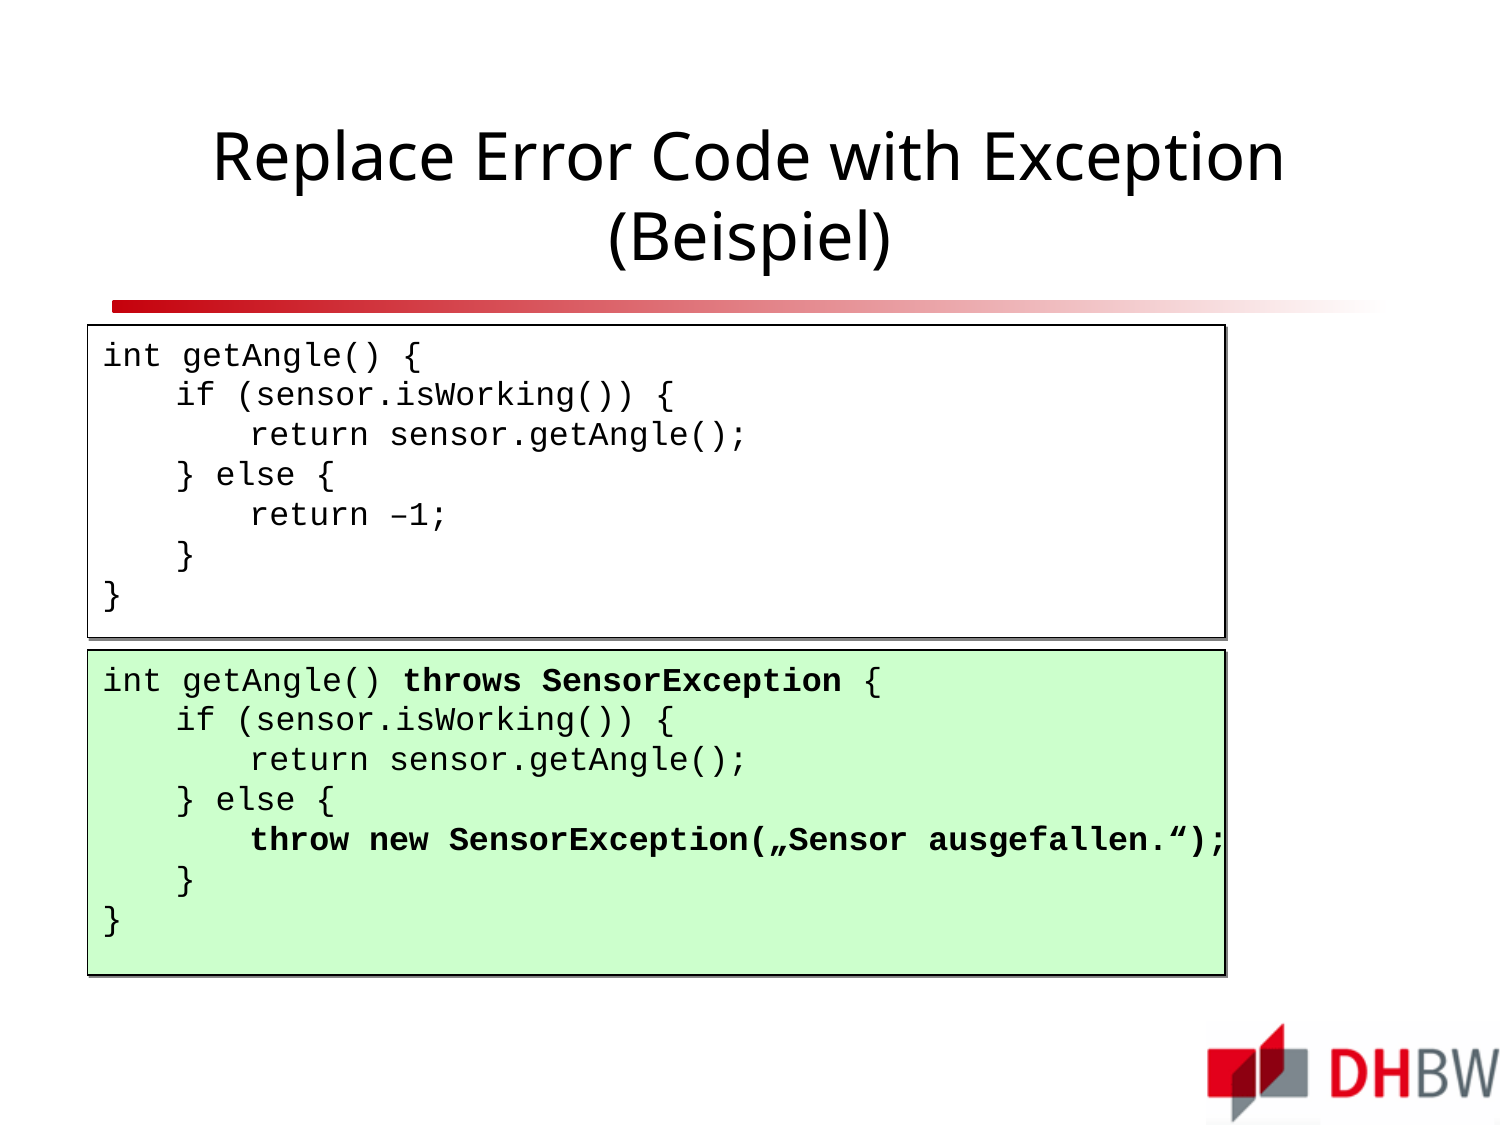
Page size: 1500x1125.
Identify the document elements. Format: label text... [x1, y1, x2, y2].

text_box int getAngle() throws SensorException { if (sensor.isWorking()) { return sensor.getAngle(); } else { throw new SensorException(„Sensor ausgefallen.“); } } [87, 649, 1225, 975]
title Replace Error Code with Exception (Beispiel) [112, 76, 1388, 312]
picture [1206, 1021, 1500, 1125]
text_box int getAngle() { if (sensor.isWorking()) { return sensor.getAngle(); } else { return –1; } } [87, 324, 1225, 638]
